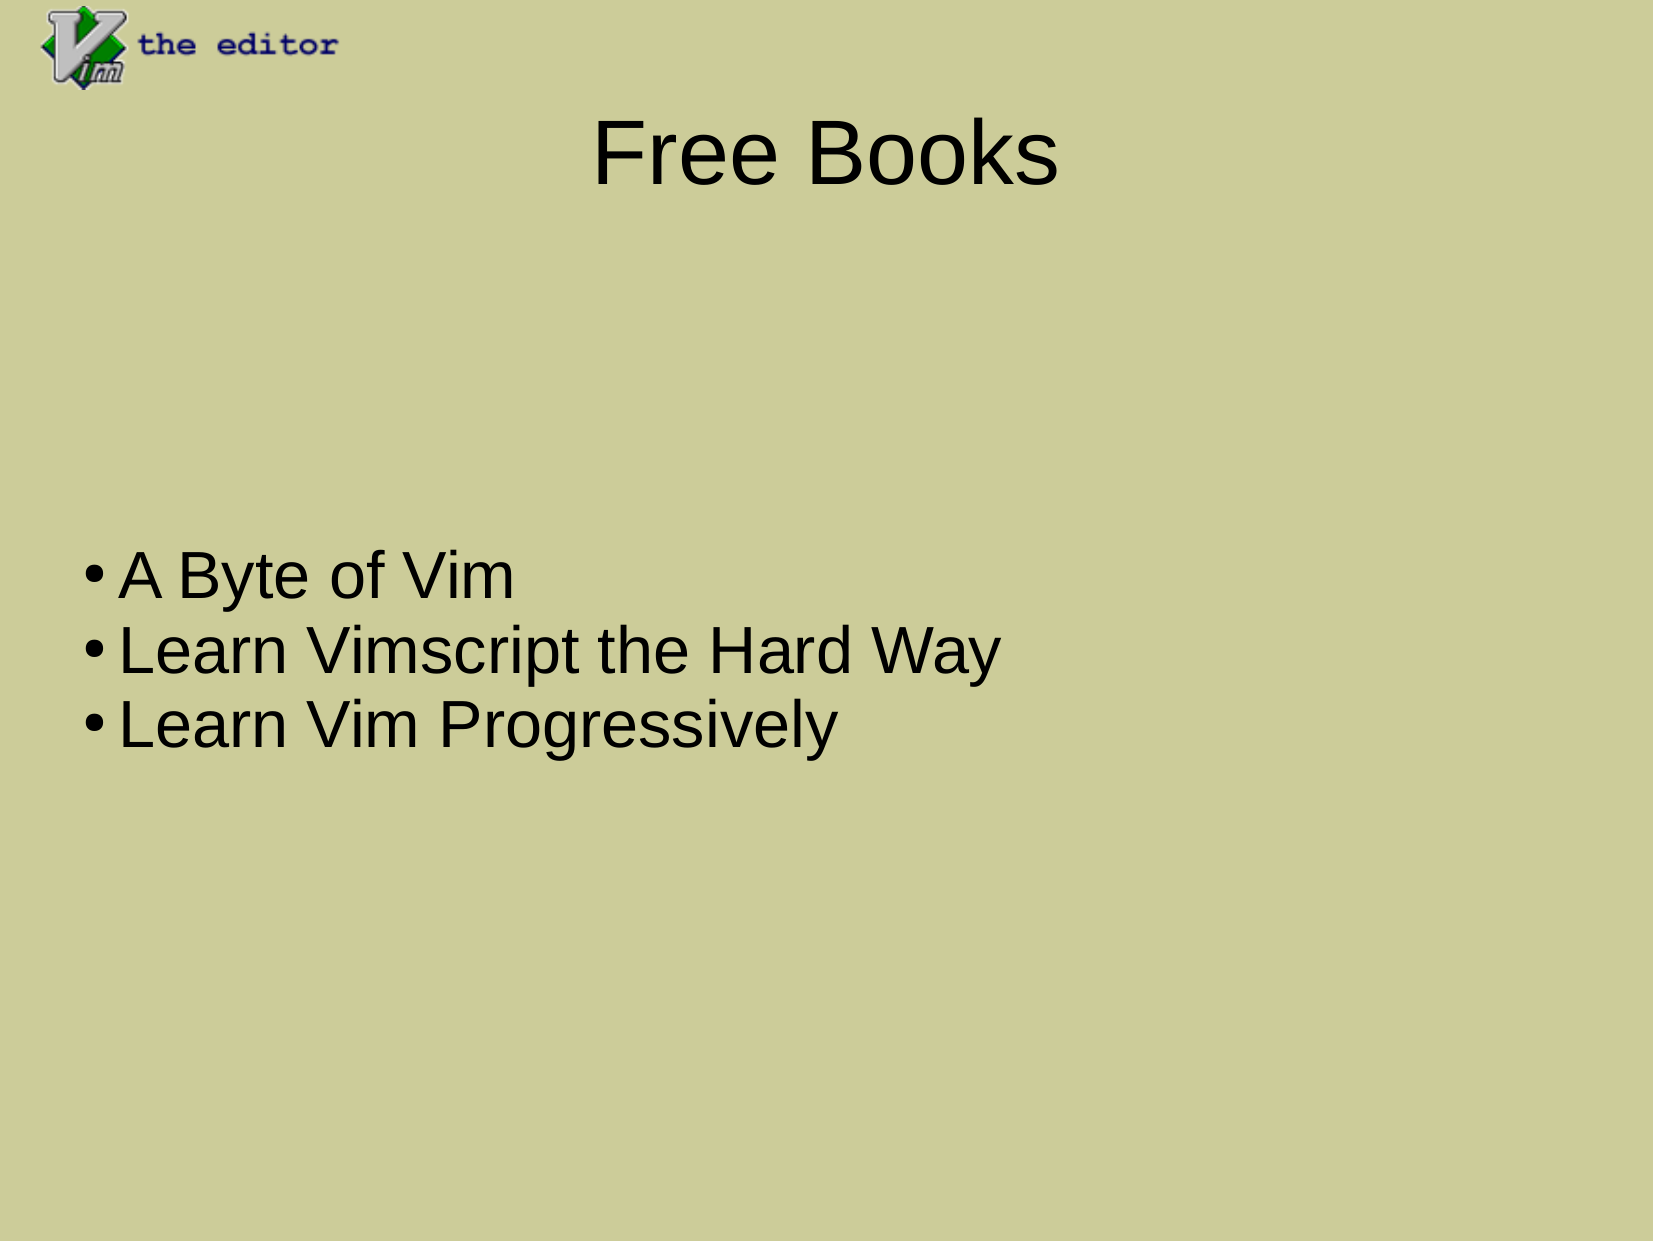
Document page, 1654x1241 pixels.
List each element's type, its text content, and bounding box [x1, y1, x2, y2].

picture [6, 6, 341, 91]
title Free Books [82, 49, 1571, 257]
subtitle A Byte of Vim Learn Vimscript the Hard Way Learn Vim Progressively [82, 290, 1571, 1010]
